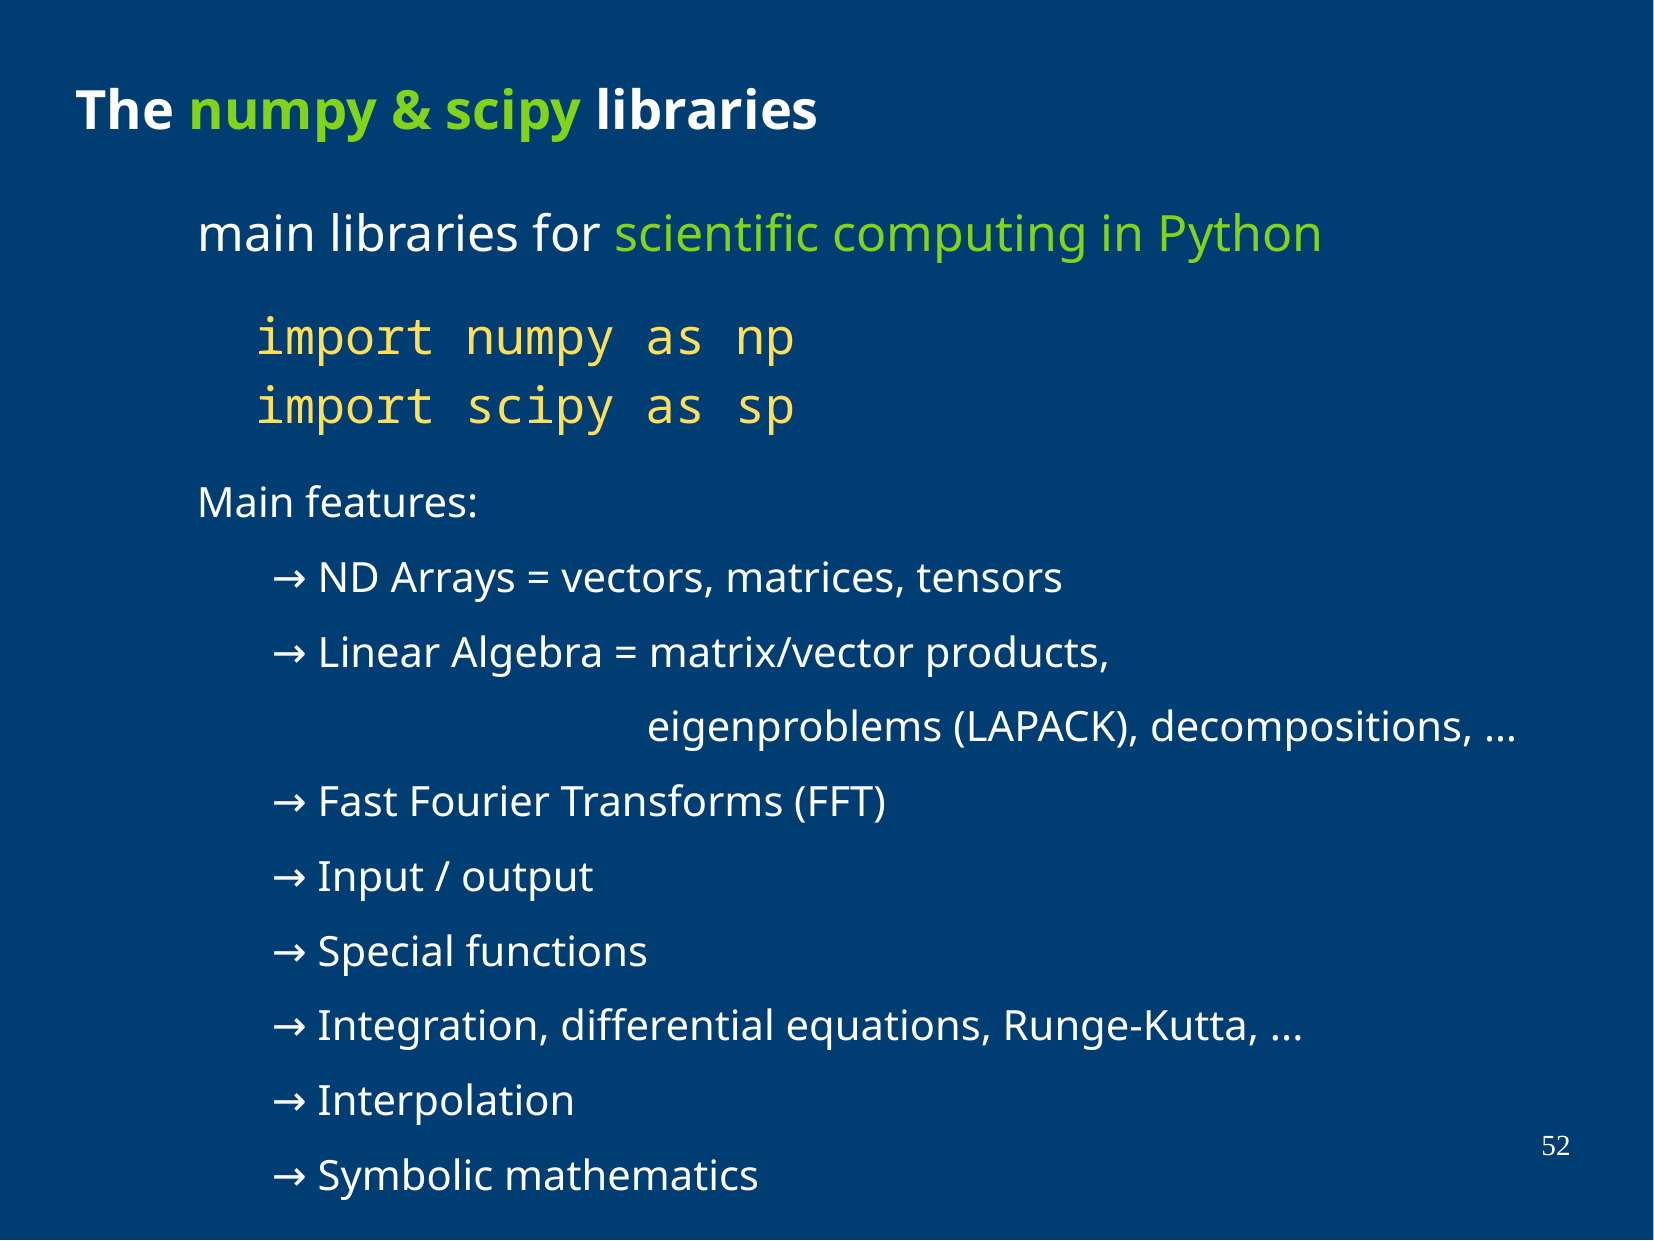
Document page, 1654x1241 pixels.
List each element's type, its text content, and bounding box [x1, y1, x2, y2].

text_box Main features: → ND Arrays = vectors, matrices, tensors → Linear Algebra = matrix/vector products, eigenproblems (LAPACK), decompositions, … → Fast Fourier Transforms (FFT) → Input / output → Special functions → Integration, differential equations, Runge-Kutta, ... → Interpolation → Symbolic mathematics [182, 465, 1591, 1152]
text_box The numpy & scipy libraries [60, 64, 1576, 165]
text_box import numpy as np import scipy as sp [240, 293, 1000, 430]
text_box main libraries for scientific computing in Python [183, 190, 1654, 267]
